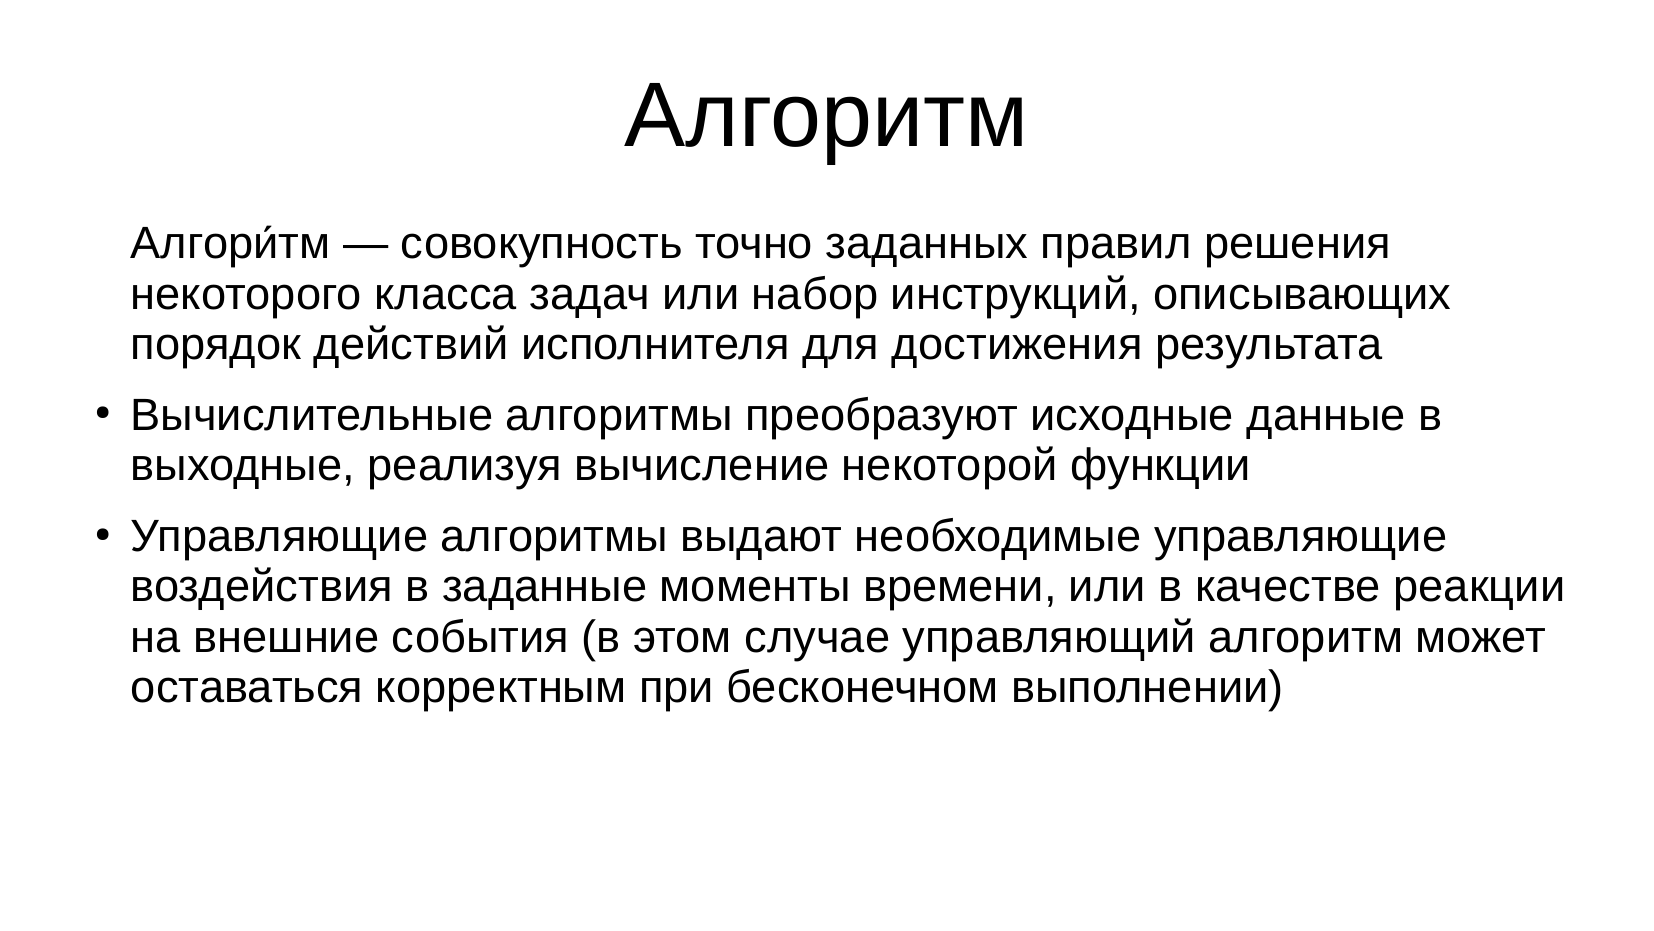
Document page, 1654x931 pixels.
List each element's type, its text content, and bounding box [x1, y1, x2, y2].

list Алгори́тм — совокупность точно заданных правил решения некоторого класса задач или набор инструкций, описывающих порядок действий исполнителя для достижения результата Вычислительные алгоритмы преобразуют исходные данные в выходные, реализуя вычисление некоторой функции Управляющие алгоритмы выдают необходимые управляющие воздействия в заданные моменты времени, или в качестве реакции на внешние события (в этом случае управляющий алгоритм может оставаться корректным при бесконечном выполнении) [82, 217, 1571, 758]
title Алгоритм [82, 37, 1571, 193]
